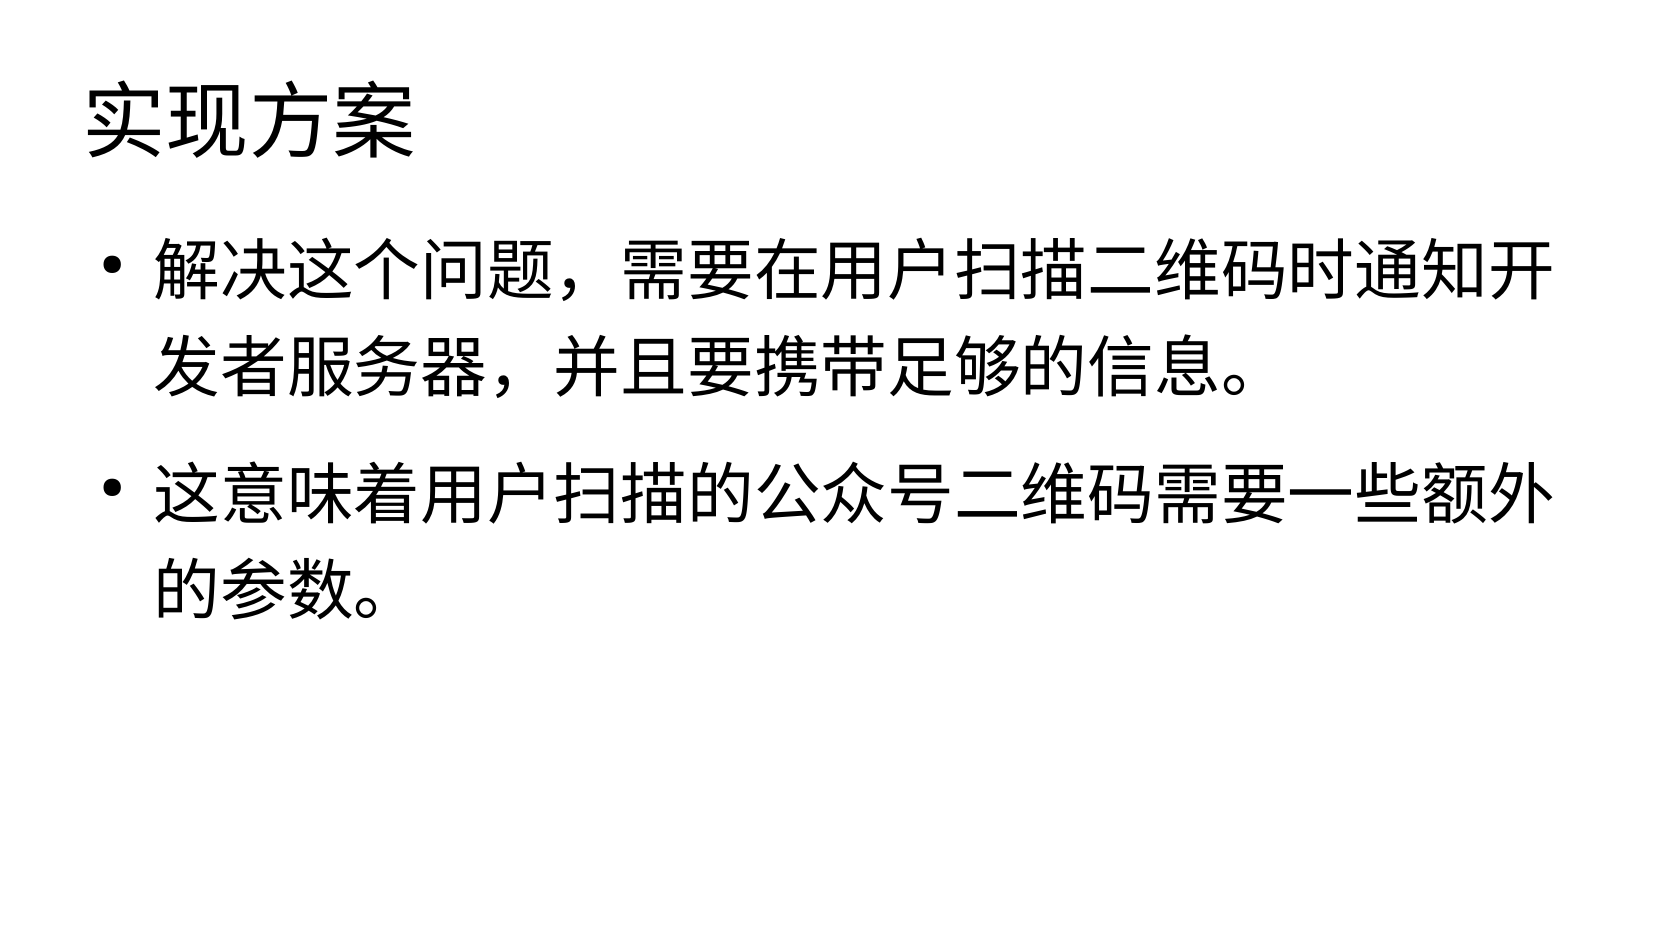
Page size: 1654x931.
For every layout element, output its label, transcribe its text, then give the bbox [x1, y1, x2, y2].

title 实现方案 [82, 37, 1571, 193]
list 解决这个问题，需要在用户扫描二维码时通知开发者服务器，并且要携带足够的信息。 这意味着用户扫描的公众号二维码需要一些额外的参数。 [82, 217, 1571, 848]
